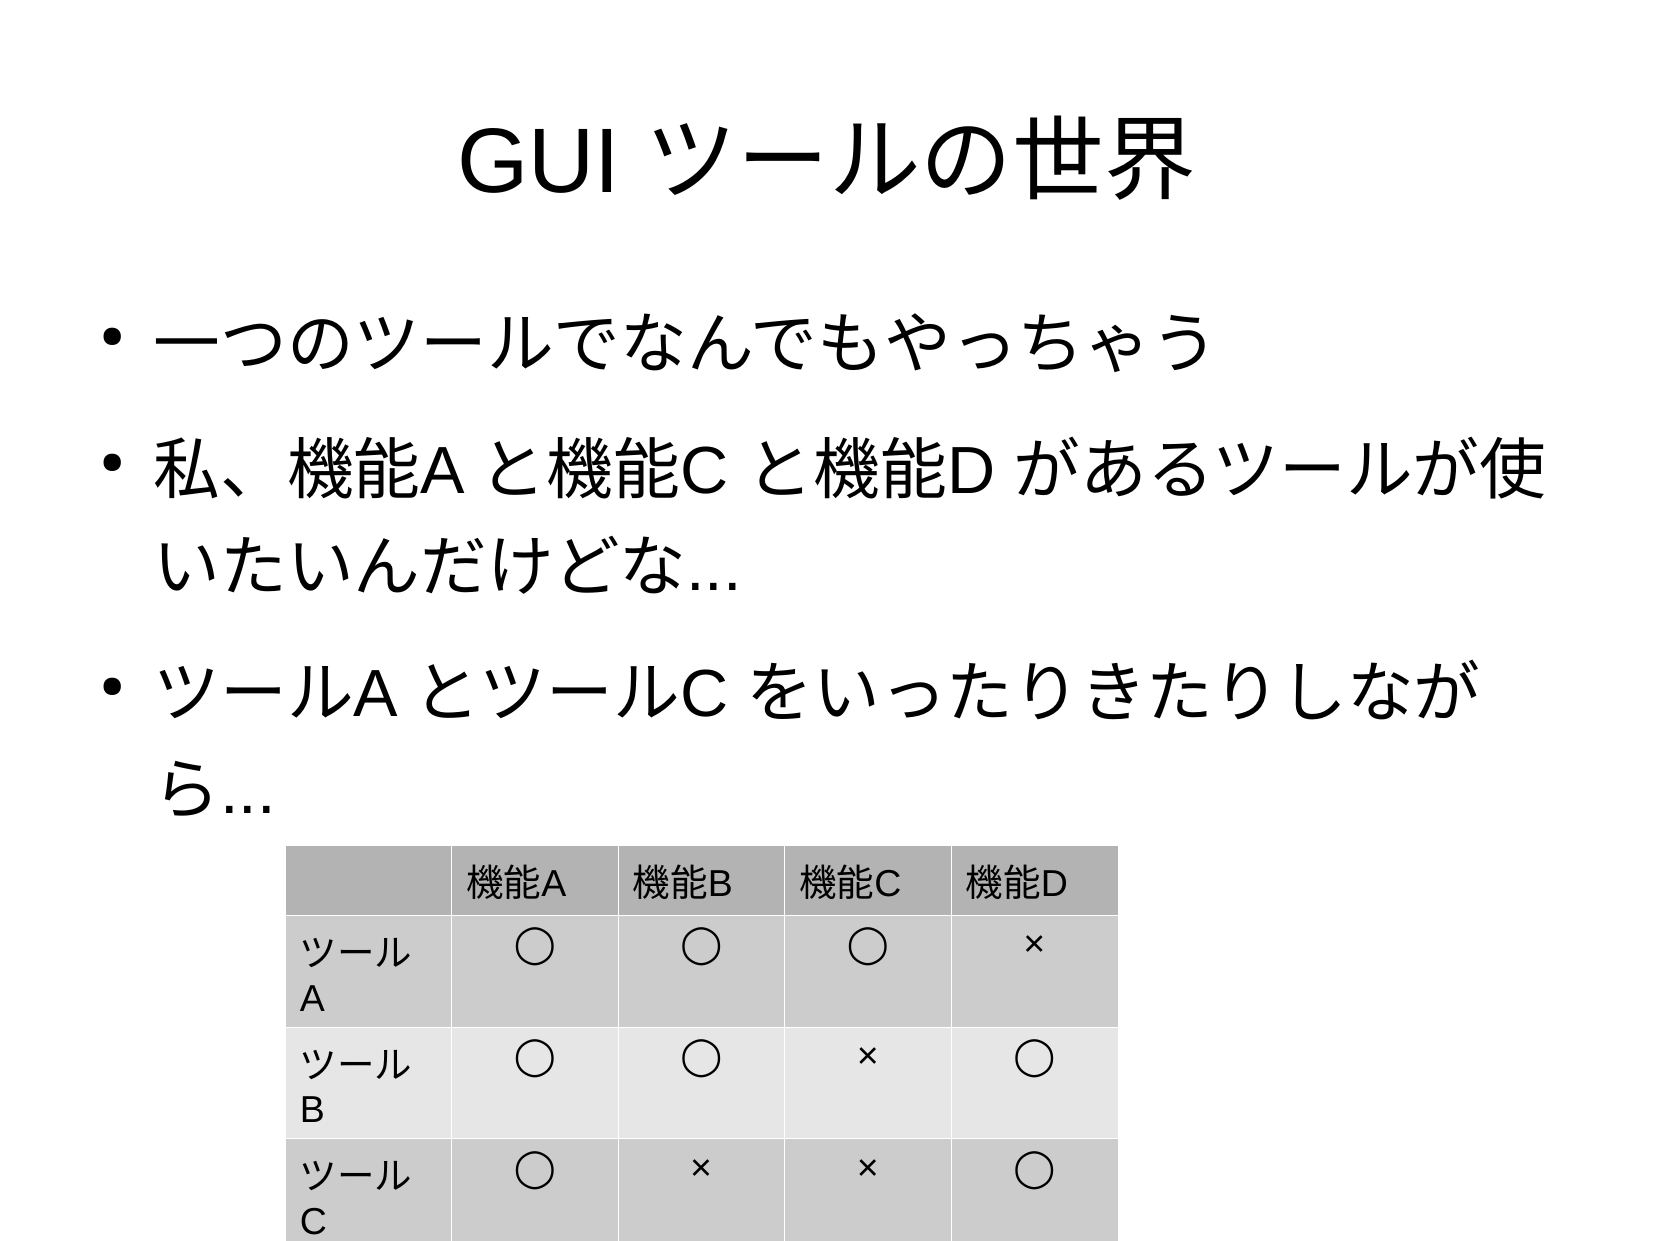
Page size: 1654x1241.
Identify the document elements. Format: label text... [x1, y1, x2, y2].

table_cell ◯ [619, 916, 784, 1027]
list 一つのツールでなんでもやっちゃう 私、機能A と機能C と機能D があるツールが使いたいんだけどな... ツールA とツールC をいったりきたりしながら... [82, 290, 1571, 1010]
title GUI ツールの世界 [82, 49, 1571, 257]
table_header 機能A [452, 846, 618, 915]
table_cell ツールB [286, 1028, 451, 1138]
table_cell ◯ [452, 1139, 618, 1241]
table_cell ◯ [619, 1028, 784, 1138]
table_cell ◯ [952, 1139, 1118, 1241]
table_cell ツールC [286, 1139, 451, 1241]
table_cell ◯ [452, 1028, 618, 1138]
table_cell ◯ [952, 1028, 1118, 1138]
table_cell × [785, 1028, 951, 1138]
table_cell ◯ [785, 916, 951, 1027]
table_header 機能D [952, 846, 1118, 915]
table_header 機能C [785, 846, 951, 915]
table_cell ◯ [452, 916, 618, 1027]
table_cell × [785, 1139, 951, 1241]
table_cell × [952, 916, 1118, 1027]
table_header [286, 846, 451, 915]
table_cell × [619, 1139, 784, 1241]
table_header 機能B [619, 846, 784, 915]
table_cell ツールA [286, 916, 451, 1027]
